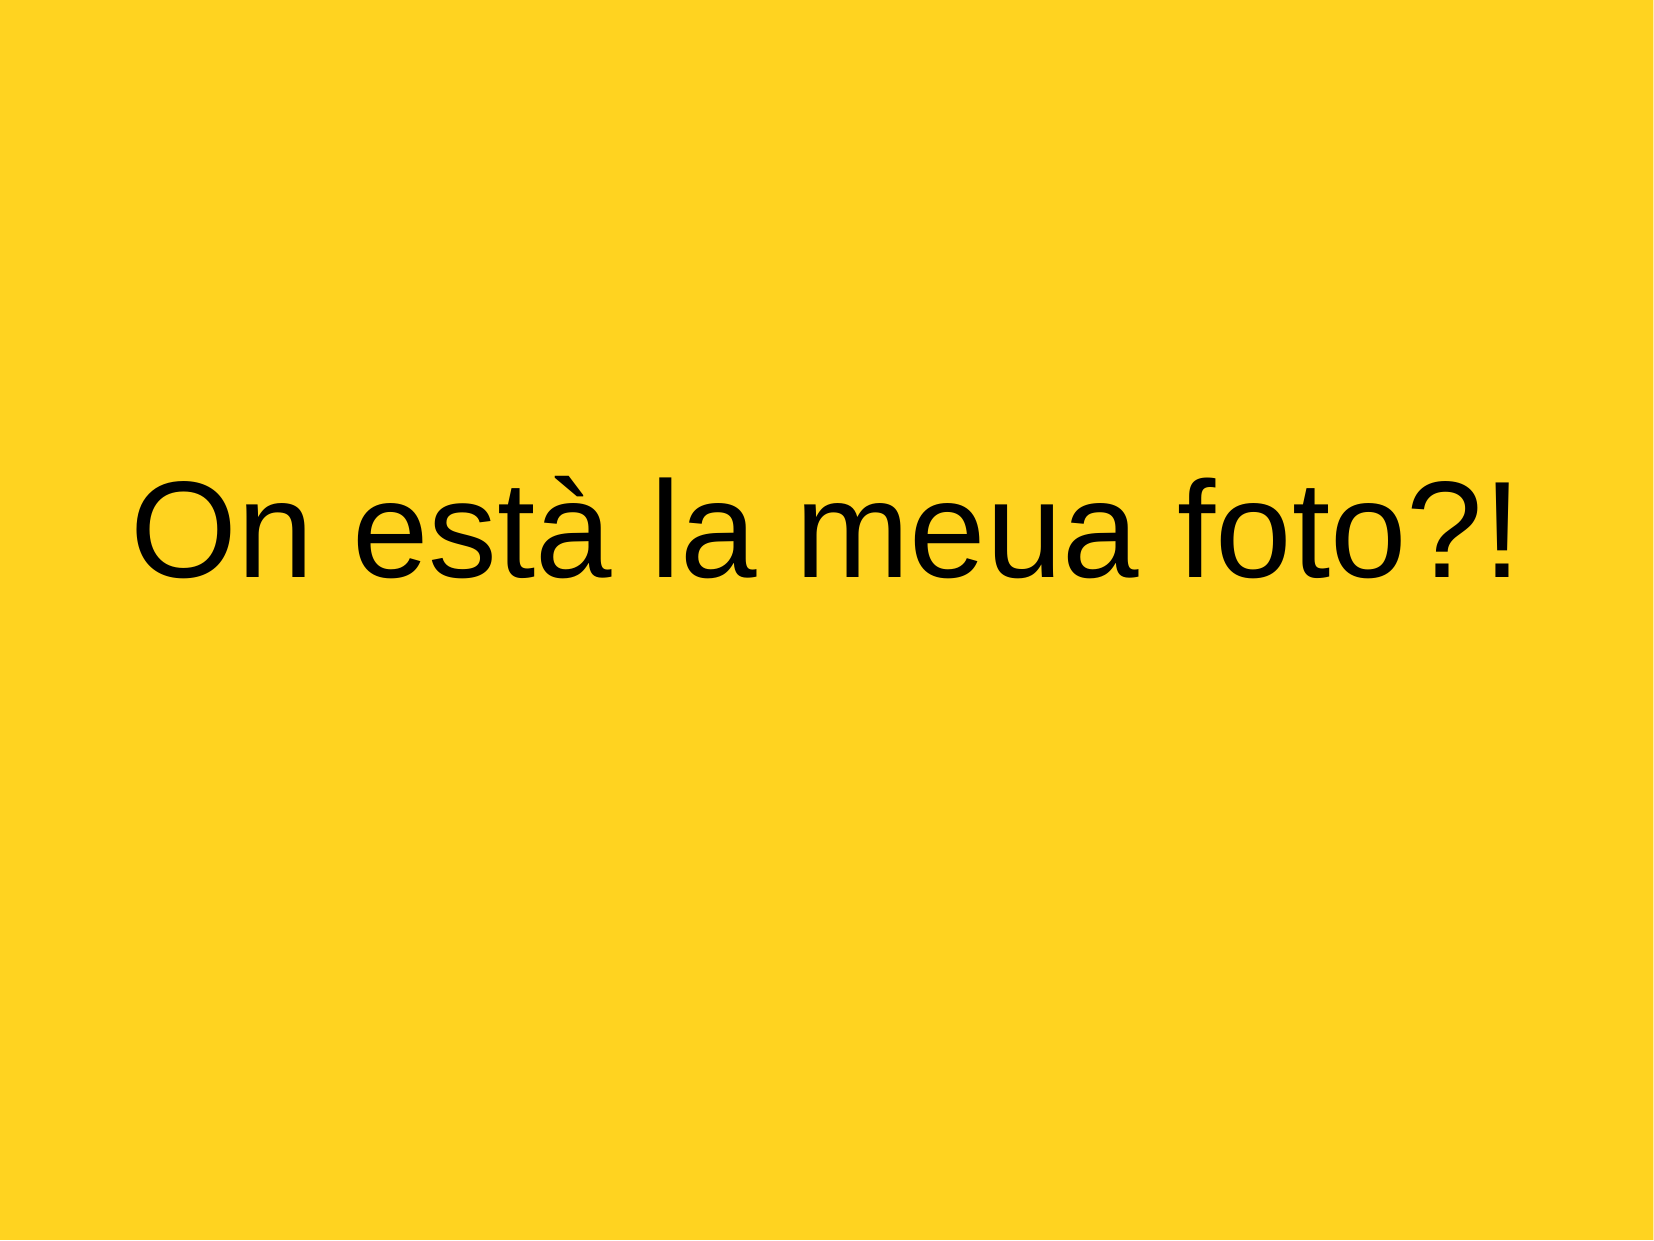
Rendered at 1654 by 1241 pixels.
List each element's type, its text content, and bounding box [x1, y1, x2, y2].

subtitle On està la meua foto?! [82, 49, 1571, 1010]
